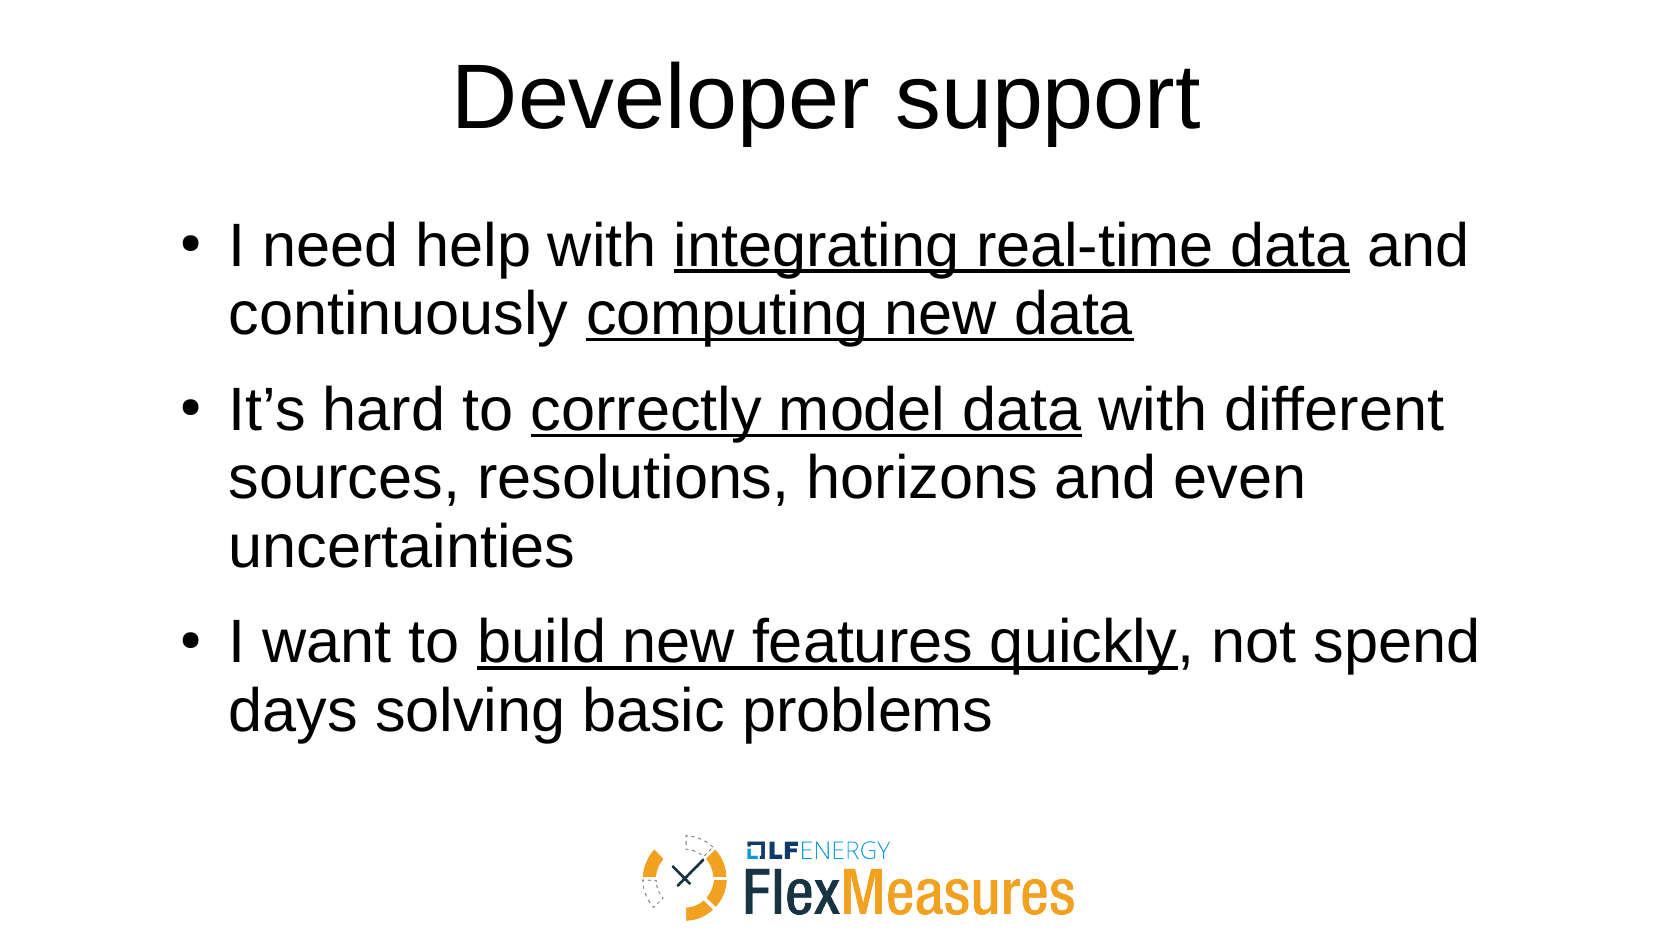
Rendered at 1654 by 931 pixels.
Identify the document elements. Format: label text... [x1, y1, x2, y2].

list I need help with integrating real-time data and continuously computing new data It’s hard to correctly model data with different sources, resolutions, horizons and even uncertainties I want to build new features quickly, not spend days solving basic problems [163, 210, 1502, 751]
picture [642, 835, 1074, 921]
title Developer support [82, 19, 1571, 175]
